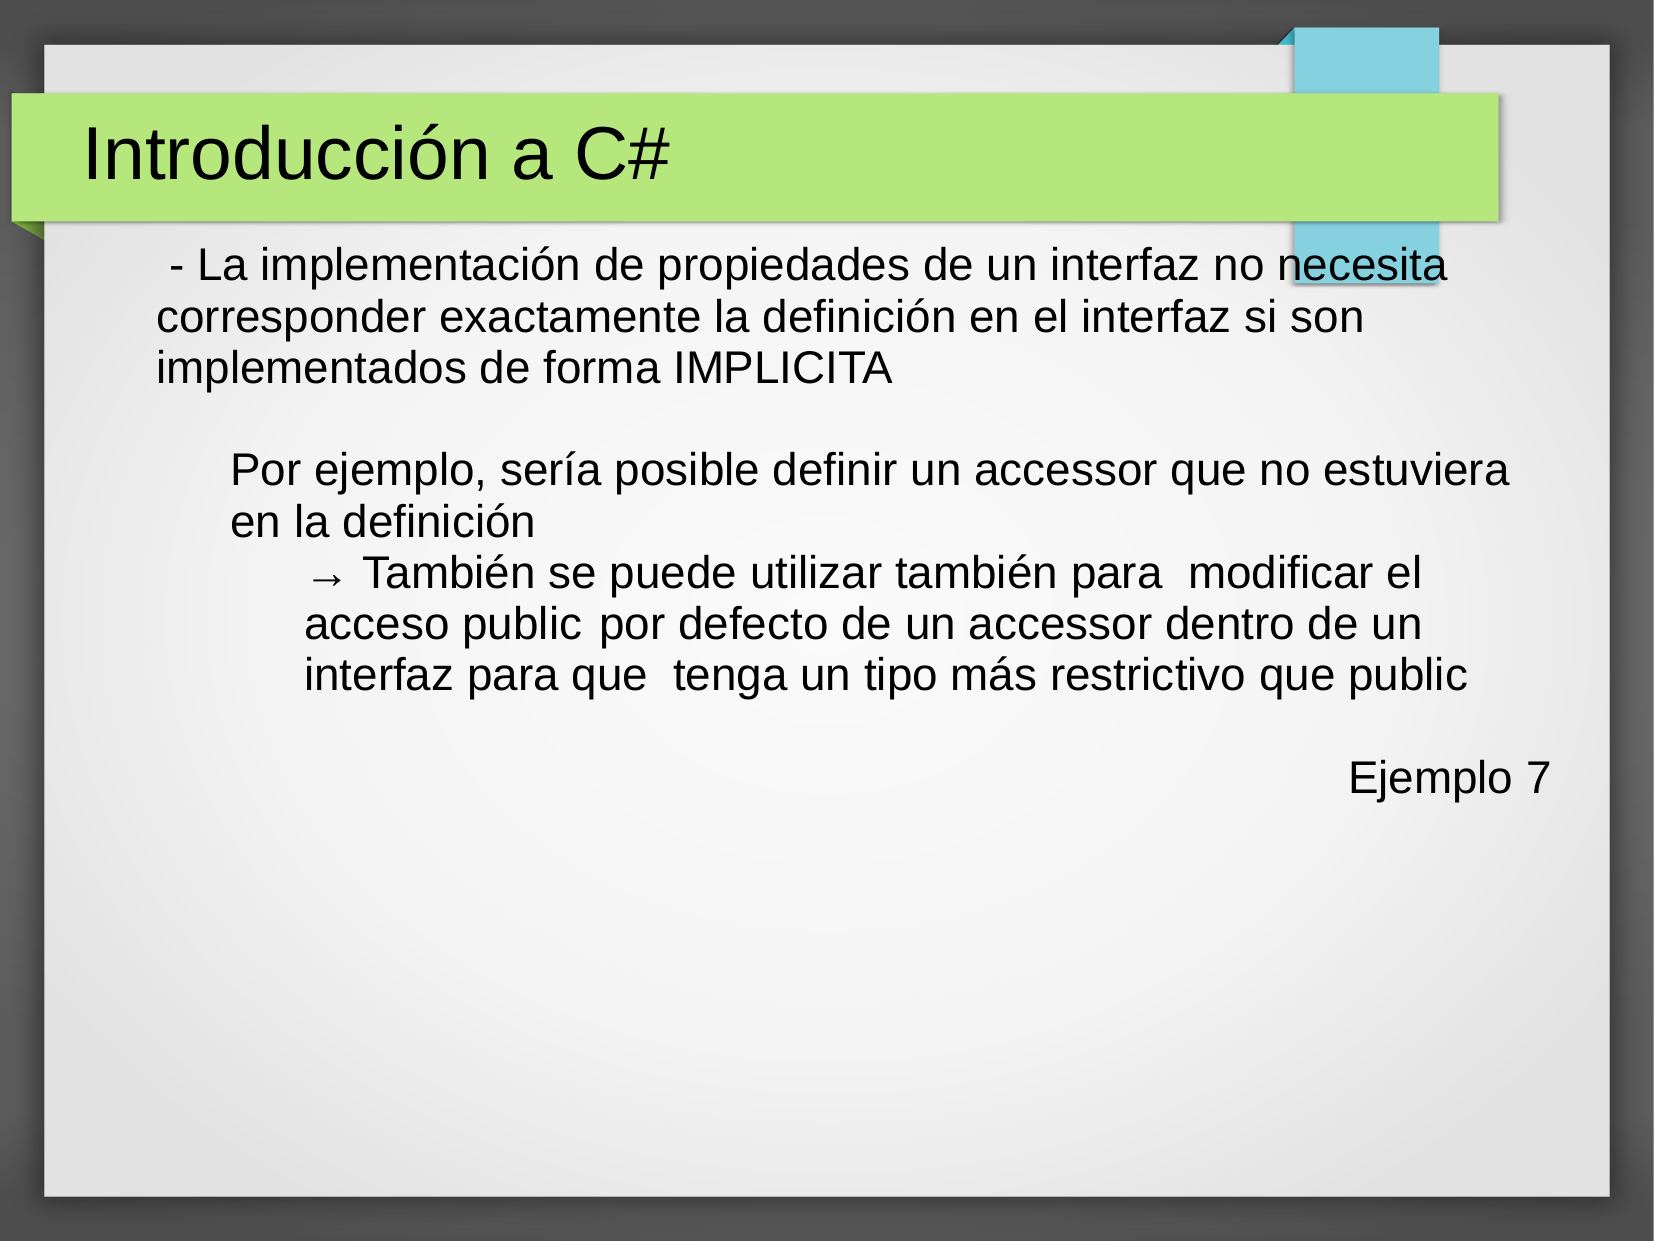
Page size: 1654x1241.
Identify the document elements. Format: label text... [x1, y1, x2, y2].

picture [0, 0, 1654, 1241]
text_box - La implementación de propiedades de un interfaz no necesita corresponder exactamente la definición en el interfaz si son implementados de forma IMPLICITA Por ejemplo, sería posible definir un accessor que no estuviera en la definición → También se puede utilizar también para modificar el acceso public por defecto de un accessor dentro de un interfaz para que tenga un tipo más restrictivo que public Ejemplo 7 [82, 239, 1552, 804]
title Introducción a C# [82, 94, 1264, 213]
